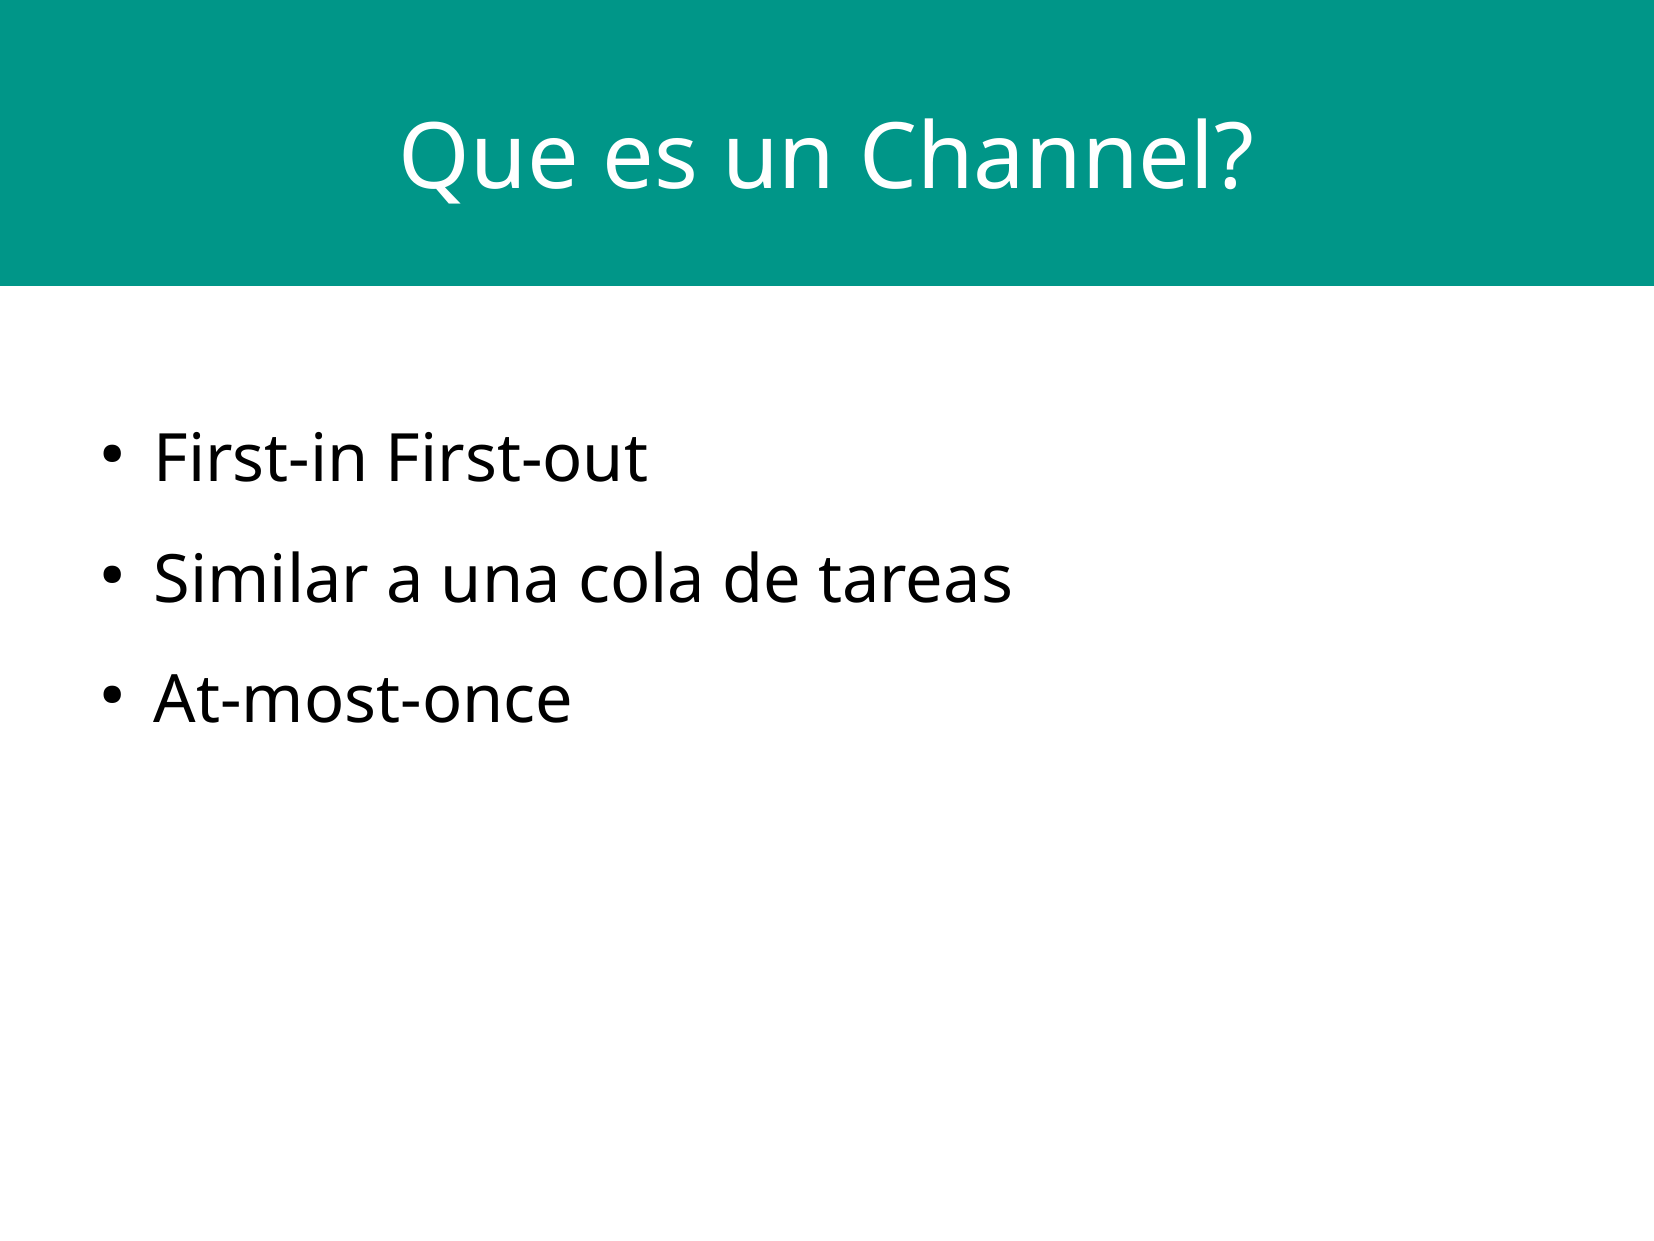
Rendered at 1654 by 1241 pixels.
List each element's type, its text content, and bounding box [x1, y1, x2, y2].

list First-in First-out Similar a una cola de tareas At-most-once [82, 290, 1571, 1010]
title Que es un Channel? [82, 49, 1571, 257]
